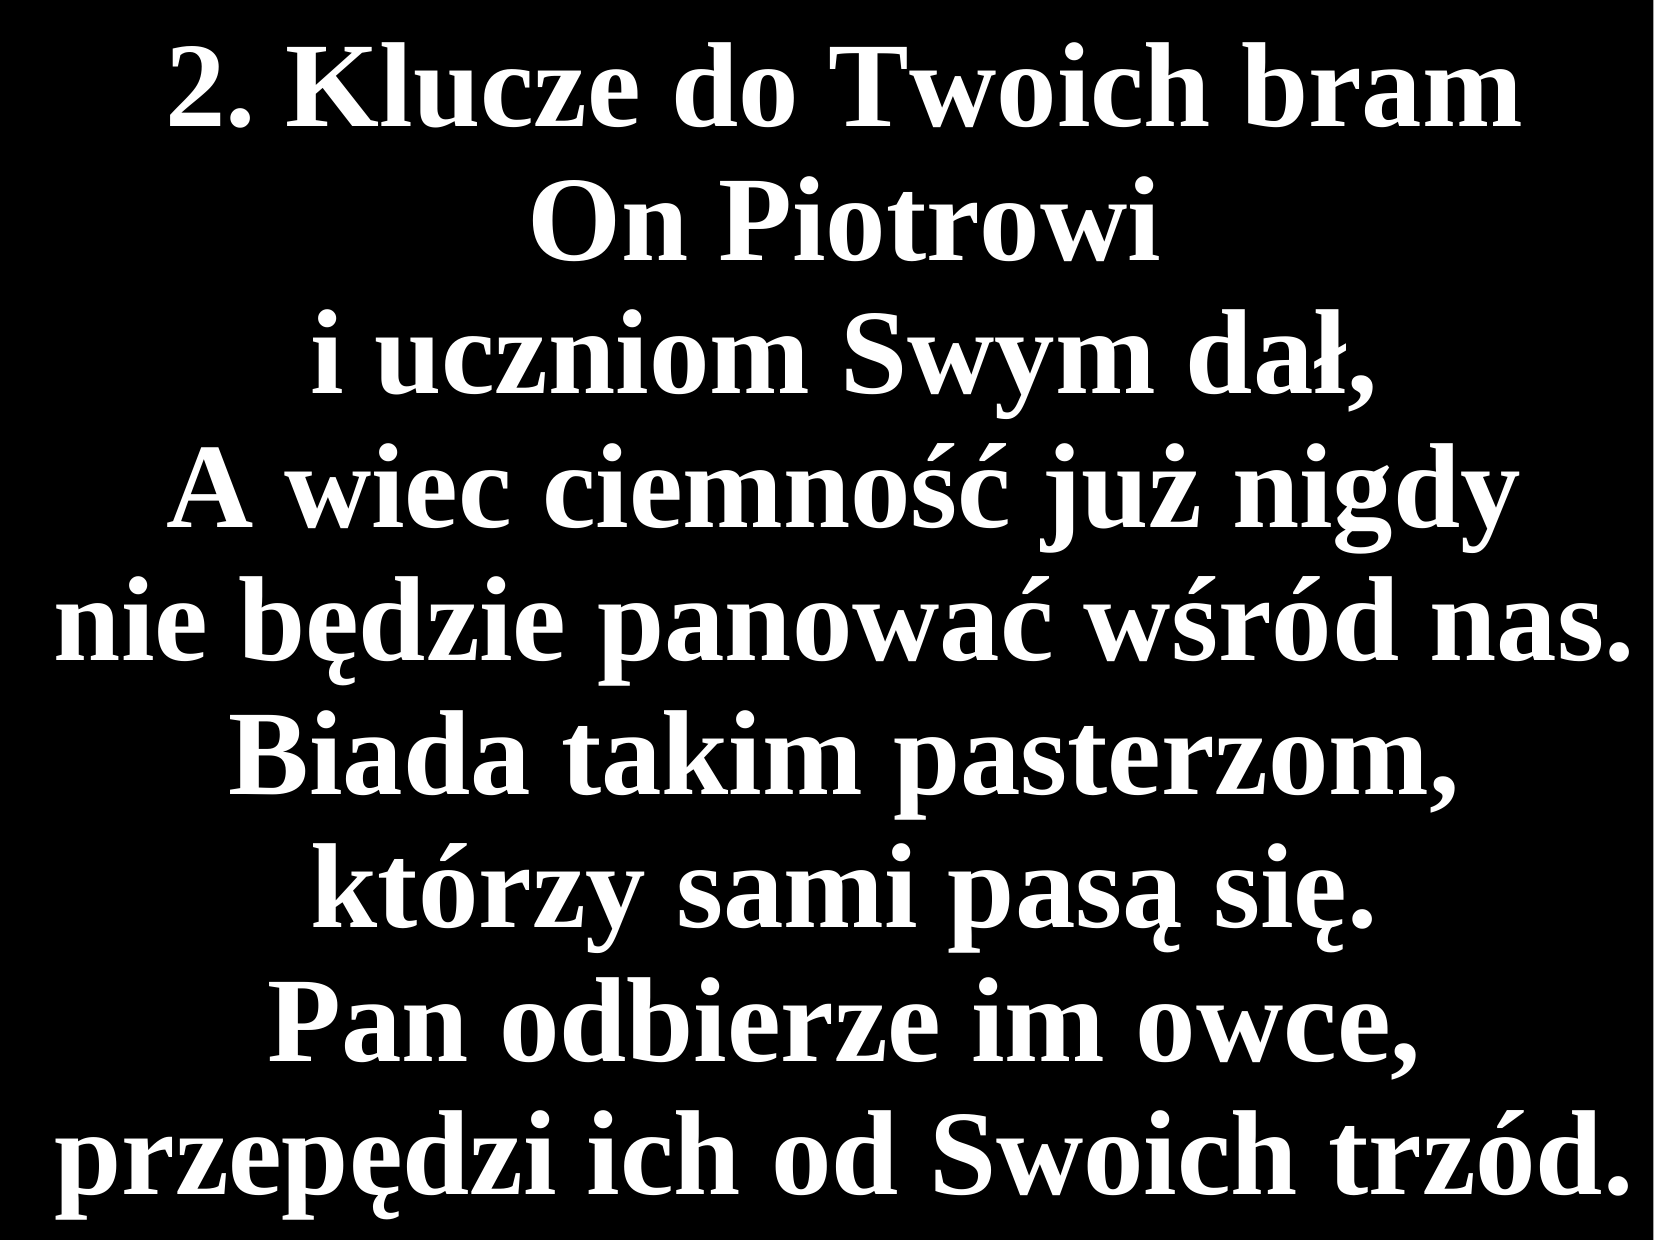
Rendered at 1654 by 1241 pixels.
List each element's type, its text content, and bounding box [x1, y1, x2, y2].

subtitle 2. Klucze do Twoich bram On Piotrowi i uczniom Swym dał, A wiec ciemność już nigdy nie będzie panować wśród nas. Biada takim pasterzom, którzy sami pasą się. Pan odbierze im owce, przepędzi ich od Swoich trzód. [0, 0, 1654, 1241]
